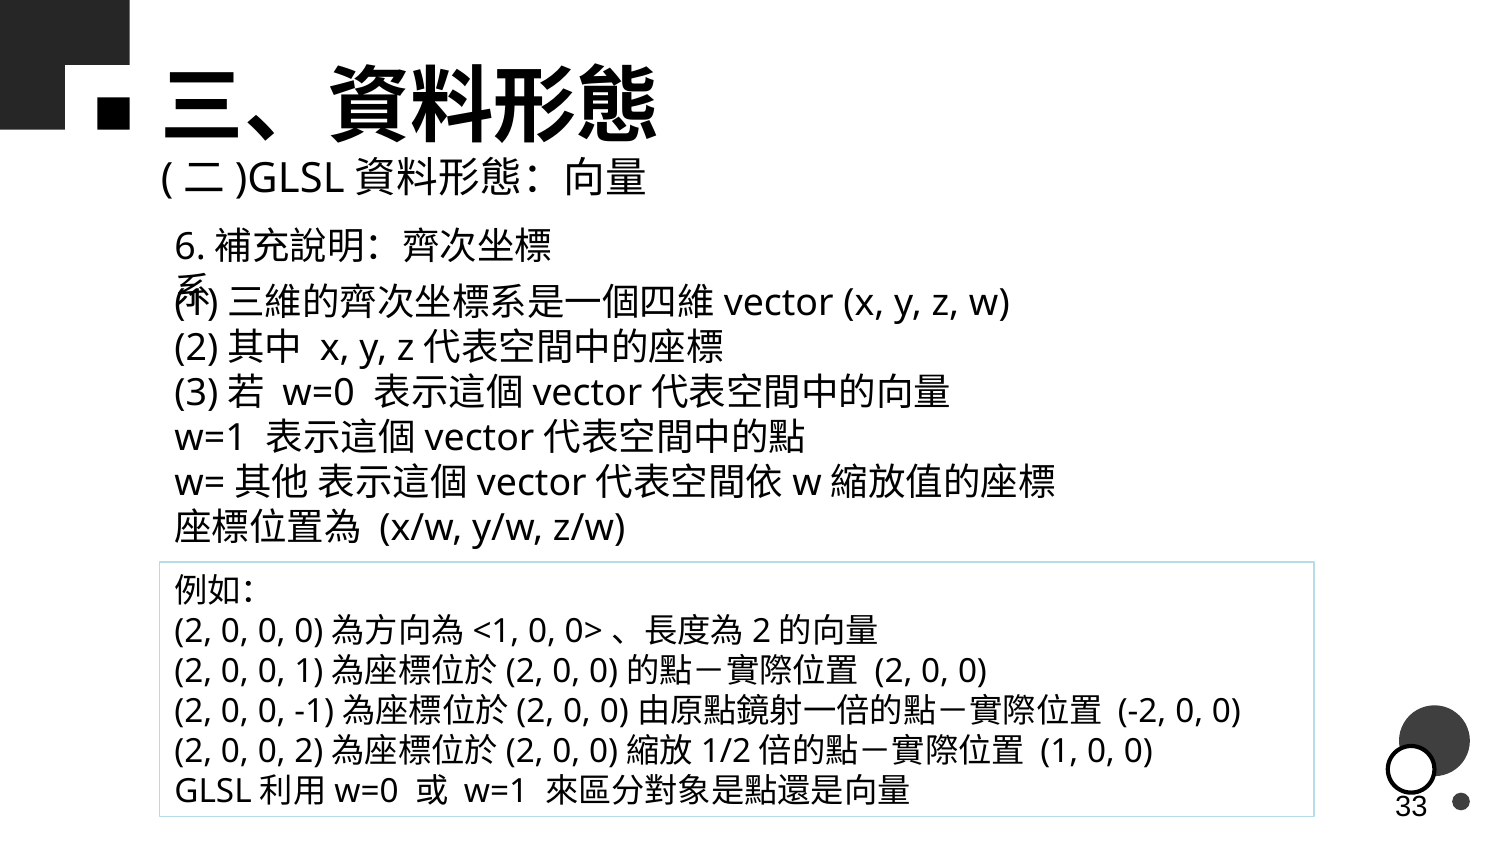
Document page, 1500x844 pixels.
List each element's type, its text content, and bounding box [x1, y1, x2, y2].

text_box [0, 0, 130, 130]
text_box (二)GLSL資料形態：向量 [145, 143, 714, 209]
text_box [1452, 792, 1470, 811]
title 三、資料形態 [145, 32, 845, 173]
text_box 例如： (2, 0, 0, 0)為方向為<1, 0, 0>、長度為2的向量 (2, 0, 0, 1)為座標位於(2, 0, 0)的點－實際位置 (2, 0, 0) (2, 0, 0, -1)為座標位於(2, 0, 0)由原點鏡射一倍的點－實際位置 (-2, 0, 0) (2, 0, 0, 2)為座標位於(2, 0, 0)縮放1/2倍的點－實際位置 (1, 0, 0) GLSL利用w=0 或 w=1 來區分對象是點還是向量 [159, 561, 1314, 817]
text_box [97, 97, 130, 130]
text_box 6.補充說明：齊次坐標系 [159, 214, 599, 270]
text_box (1)三維的齊次坐標系是一個四維vector (x, y, z, w) (2)其中 x, y, z代表空間中的座標 (3)若 w=0 表示這個vector代表空間中的向量 w=1 表示這個vector代表空間中的點 w=其他 表示這個vector代表空間依w縮放值的座標 座標位置為 (x/w, y/w, z/w) [159, 270, 1201, 556]
slide_number <number> [1092, 782, 1443, 827]
text_box [1387, 705, 1470, 782]
